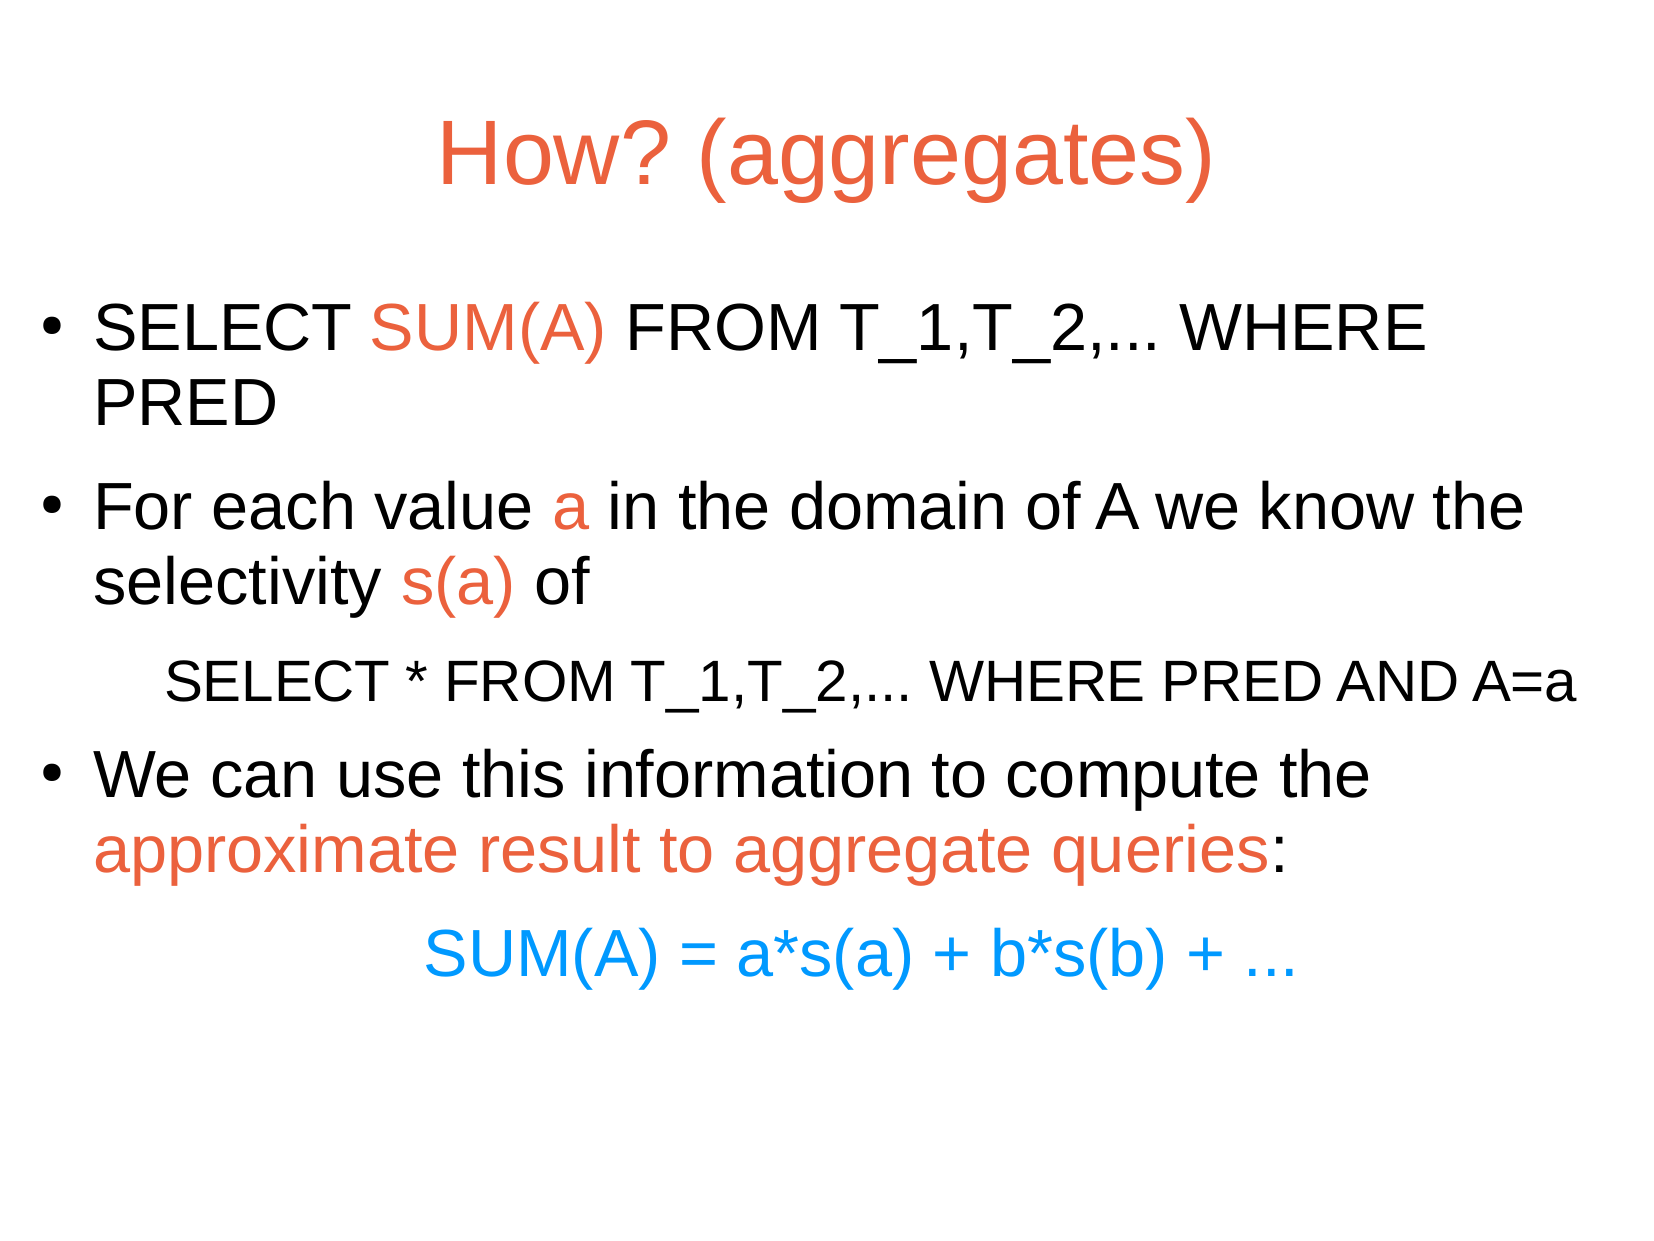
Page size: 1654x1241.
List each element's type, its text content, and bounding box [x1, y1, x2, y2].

title How? (aggregates) [82, 49, 1571, 257]
list SELECT SUM(A) FROM T_1,T_2,... WHERE PRED For each value a in the domain of A we know the selectivity s(a) of SELECT * FROM T_1,T_2,... WHERE PRED AND A=a We can use this information to compute the approximate result to aggregate queries: SUM(A) = a*s(a) + b*s(b) + ... [22, 290, 1632, 1109]
